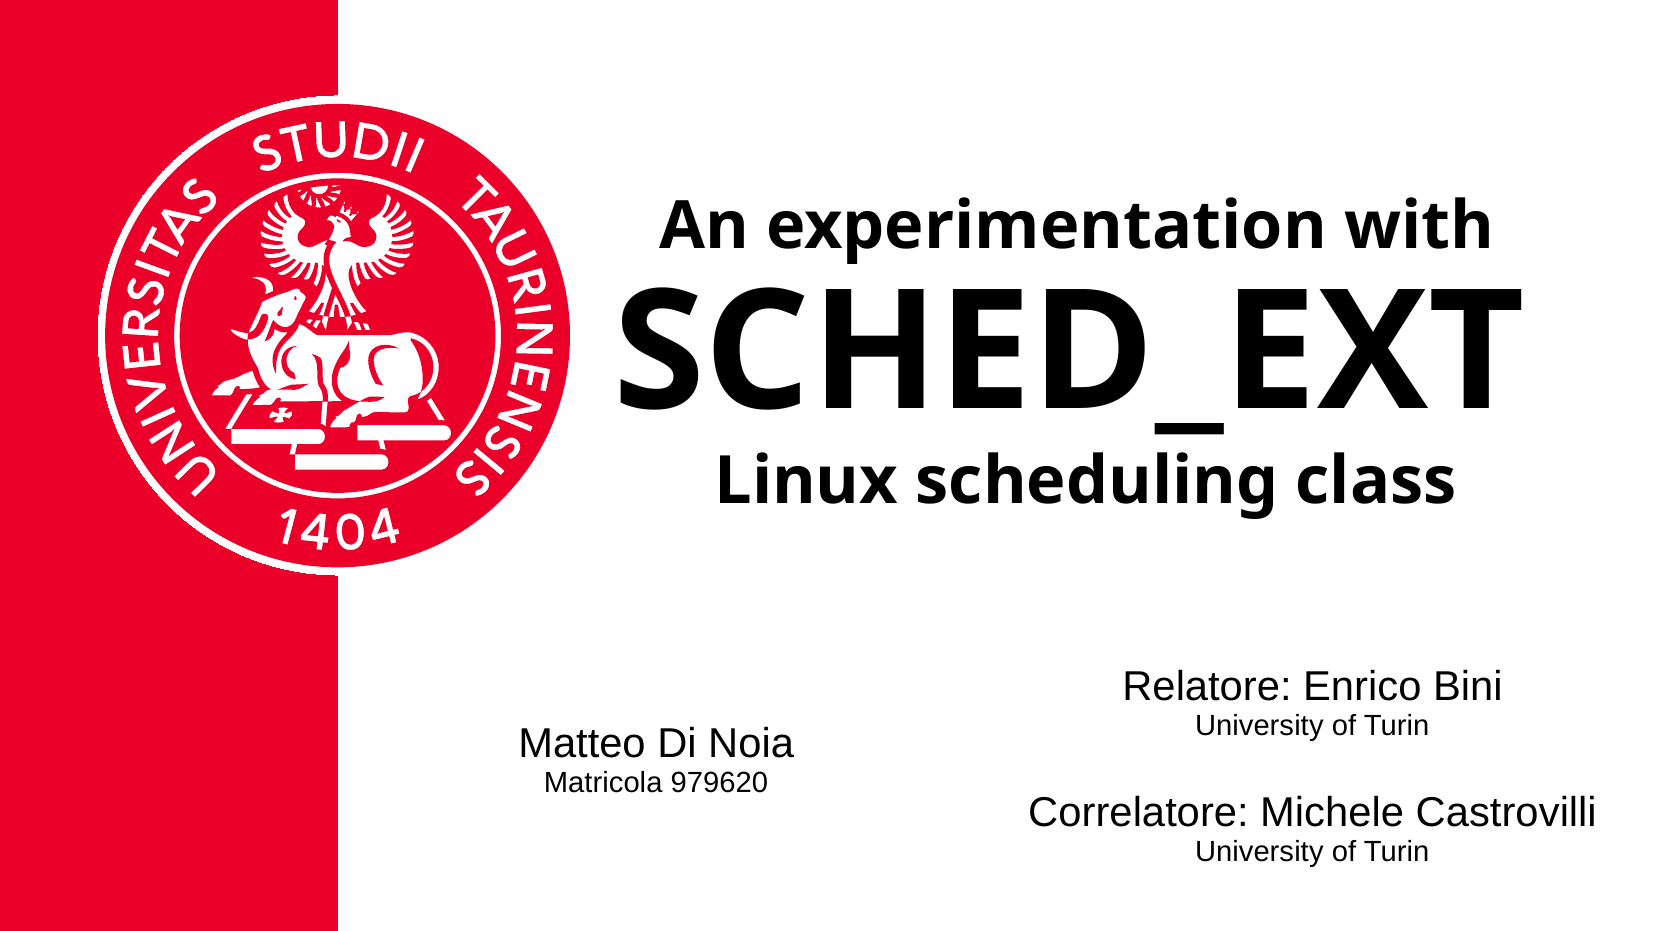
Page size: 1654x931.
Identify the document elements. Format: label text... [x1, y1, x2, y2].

title An experimentation with SCHED_EXT Linux scheduling class [638, 150, 1651, 559]
text_box [0, 0, 396, 931]
picture [38, 103, 638, 851]
subtitle Relatore: Enrico Bini University of Turin Correlatore: Michele Castrovilli University of Turin [976, 600, 1651, 931]
text_box Matteo Di Noia Matricola 979620 [337, 588, 976, 931]
